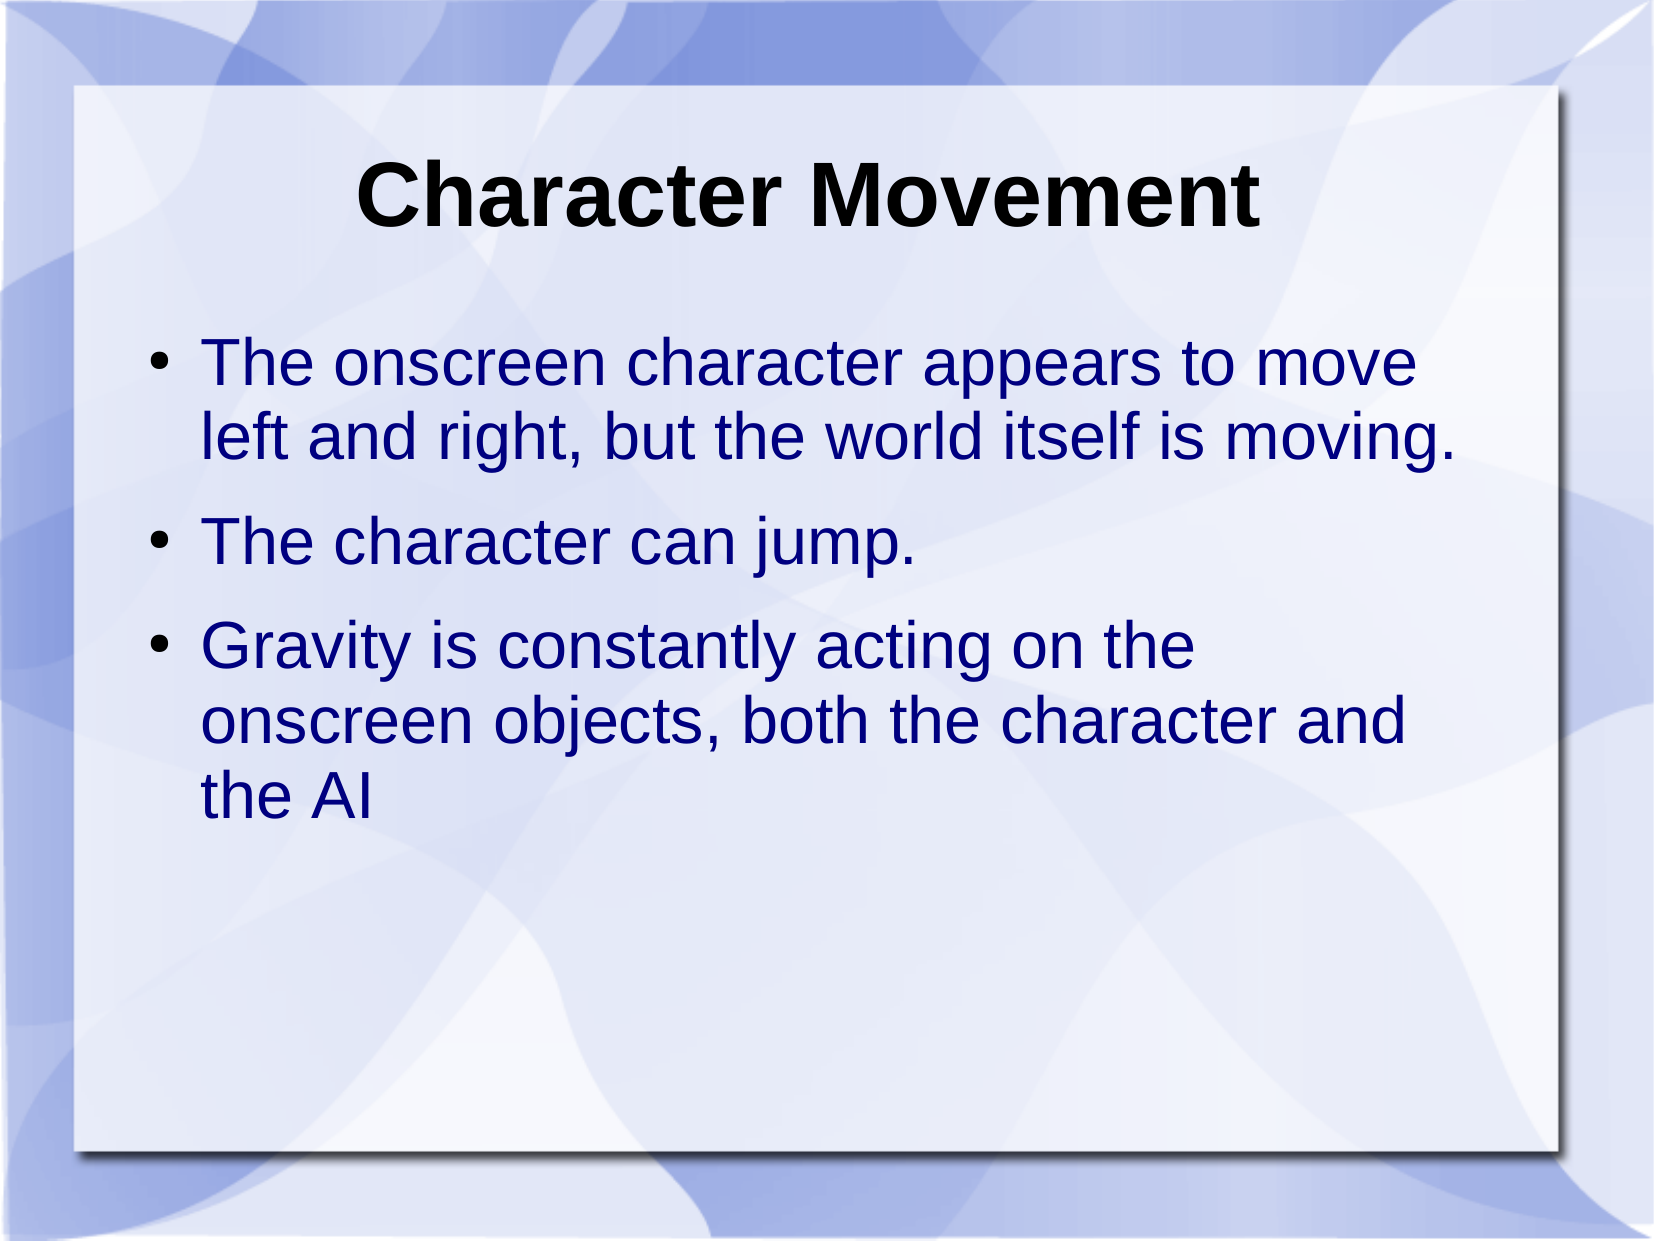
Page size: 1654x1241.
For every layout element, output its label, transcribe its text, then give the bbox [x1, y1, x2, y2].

title Character Movement [82, 90, 1536, 298]
list The onscreen character appears to move left and right, but the world itself is moving. The character can jump. Gravity is constantly acting on the onscreen objects, both the character and the AI [129, 324, 1489, 975]
picture [0, 0, 1654, 1241]
